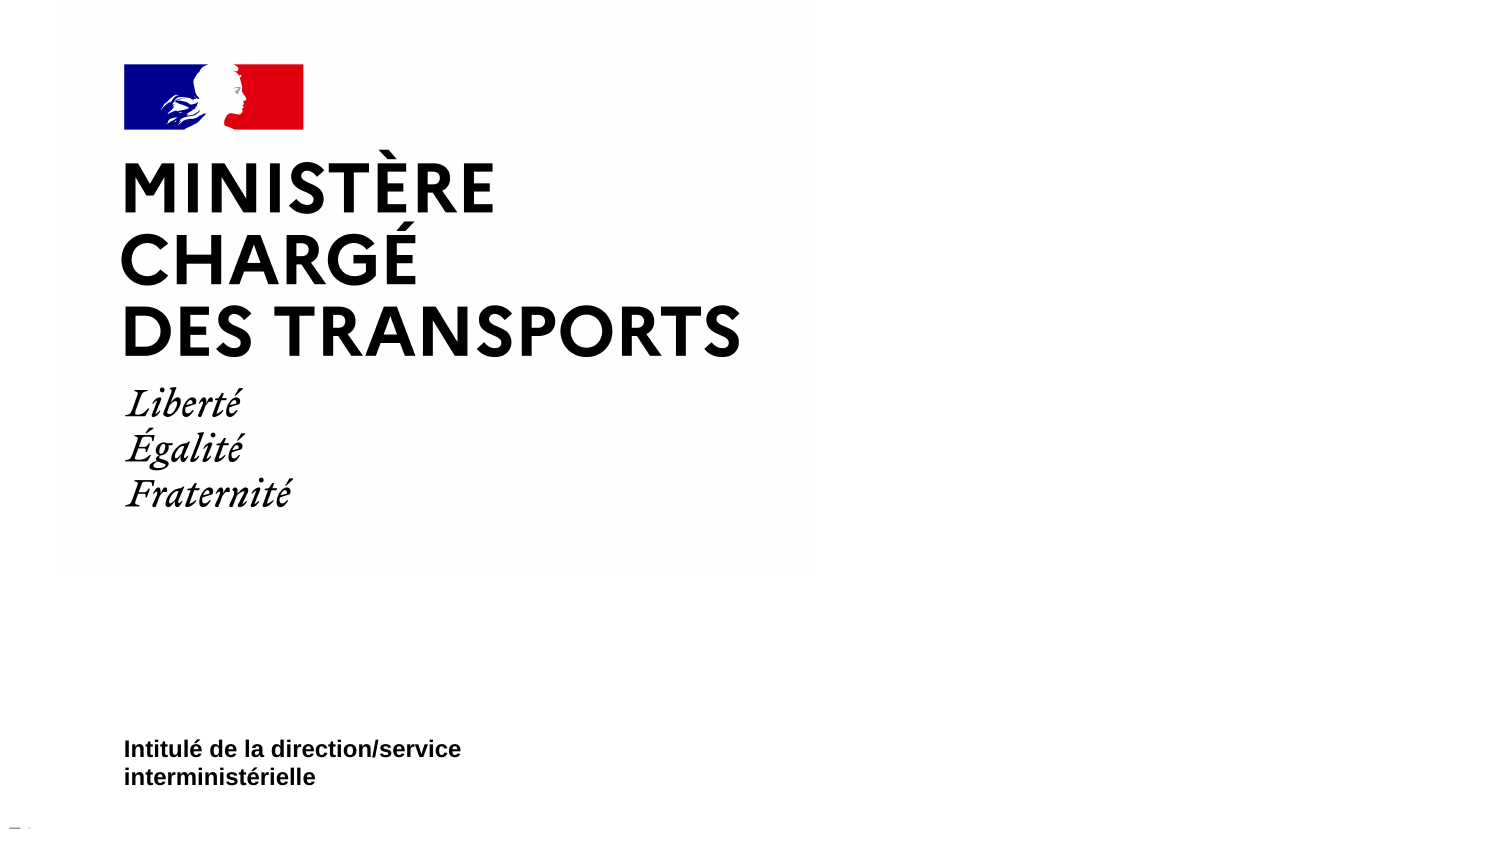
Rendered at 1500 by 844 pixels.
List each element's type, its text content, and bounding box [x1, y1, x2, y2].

footer Intitulé de la direction/service interministérielle [124, 643, 656, 791]
picture [59, 0, 815, 572]
slide_number <numéro> [0, 814, 30, 844]
